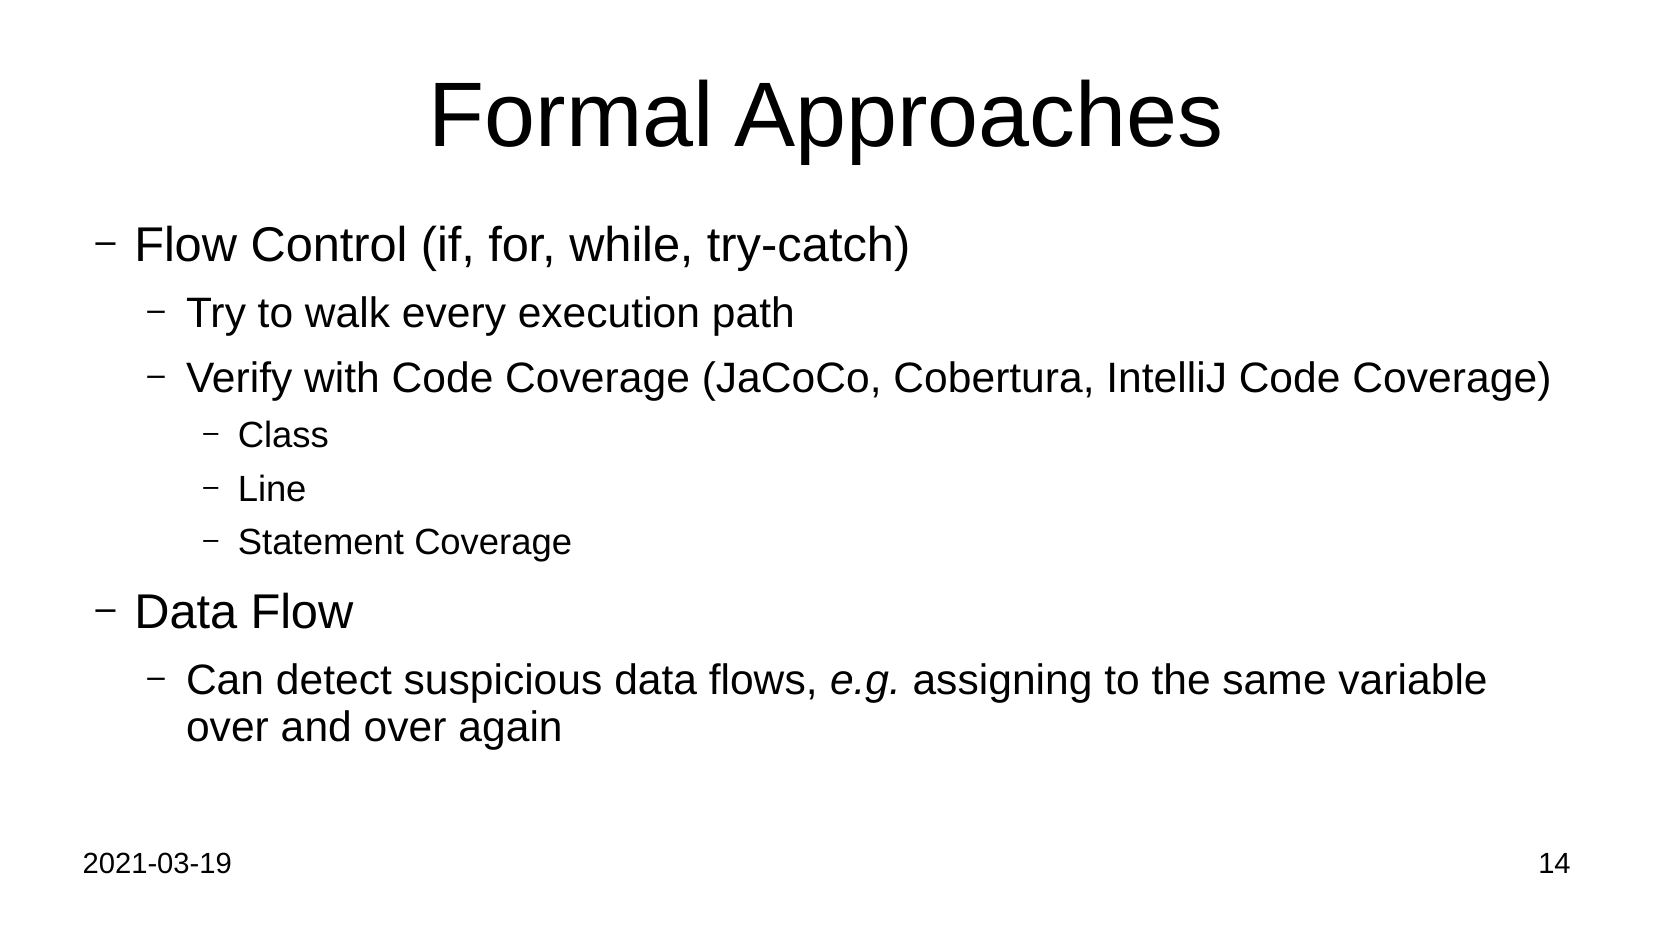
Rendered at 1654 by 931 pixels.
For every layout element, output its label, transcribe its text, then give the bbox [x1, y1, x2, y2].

list Flow Control (if, for, while, try-catch) Try to walk every execution path Verify with Code Coverage (JaCoCo, Cobertura, IntelliJ Code Coverage) Class Line Statement Coverage Data Flow Can detect suspicious data flows, e.g. assigning to the same variable over and over again [82, 217, 1571, 758]
title Formal Approaches [82, 37, 1571, 193]
